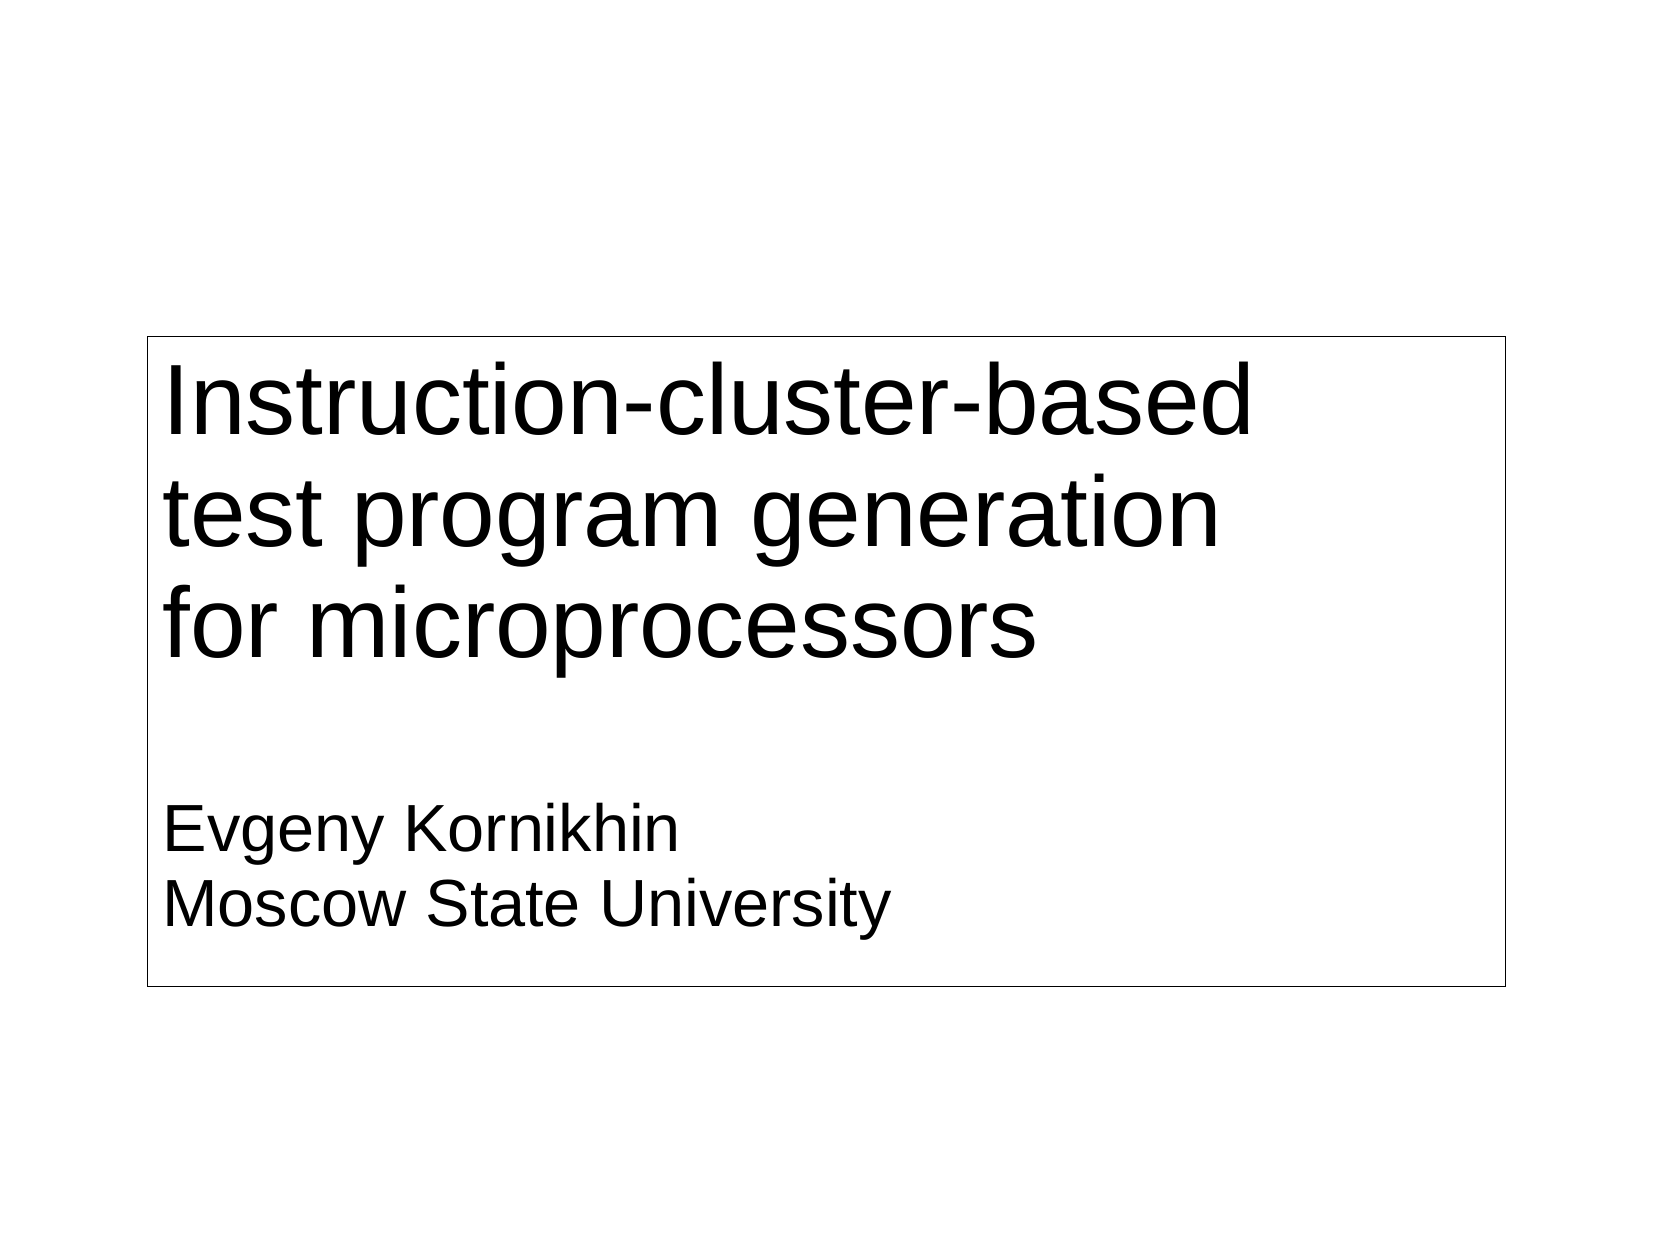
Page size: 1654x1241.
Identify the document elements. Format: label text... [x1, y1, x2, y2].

text_box Instruction-cluster-based test program generation for microprocessors Evgeny Kornikhin Moscow State University [147, 336, 1506, 987]
